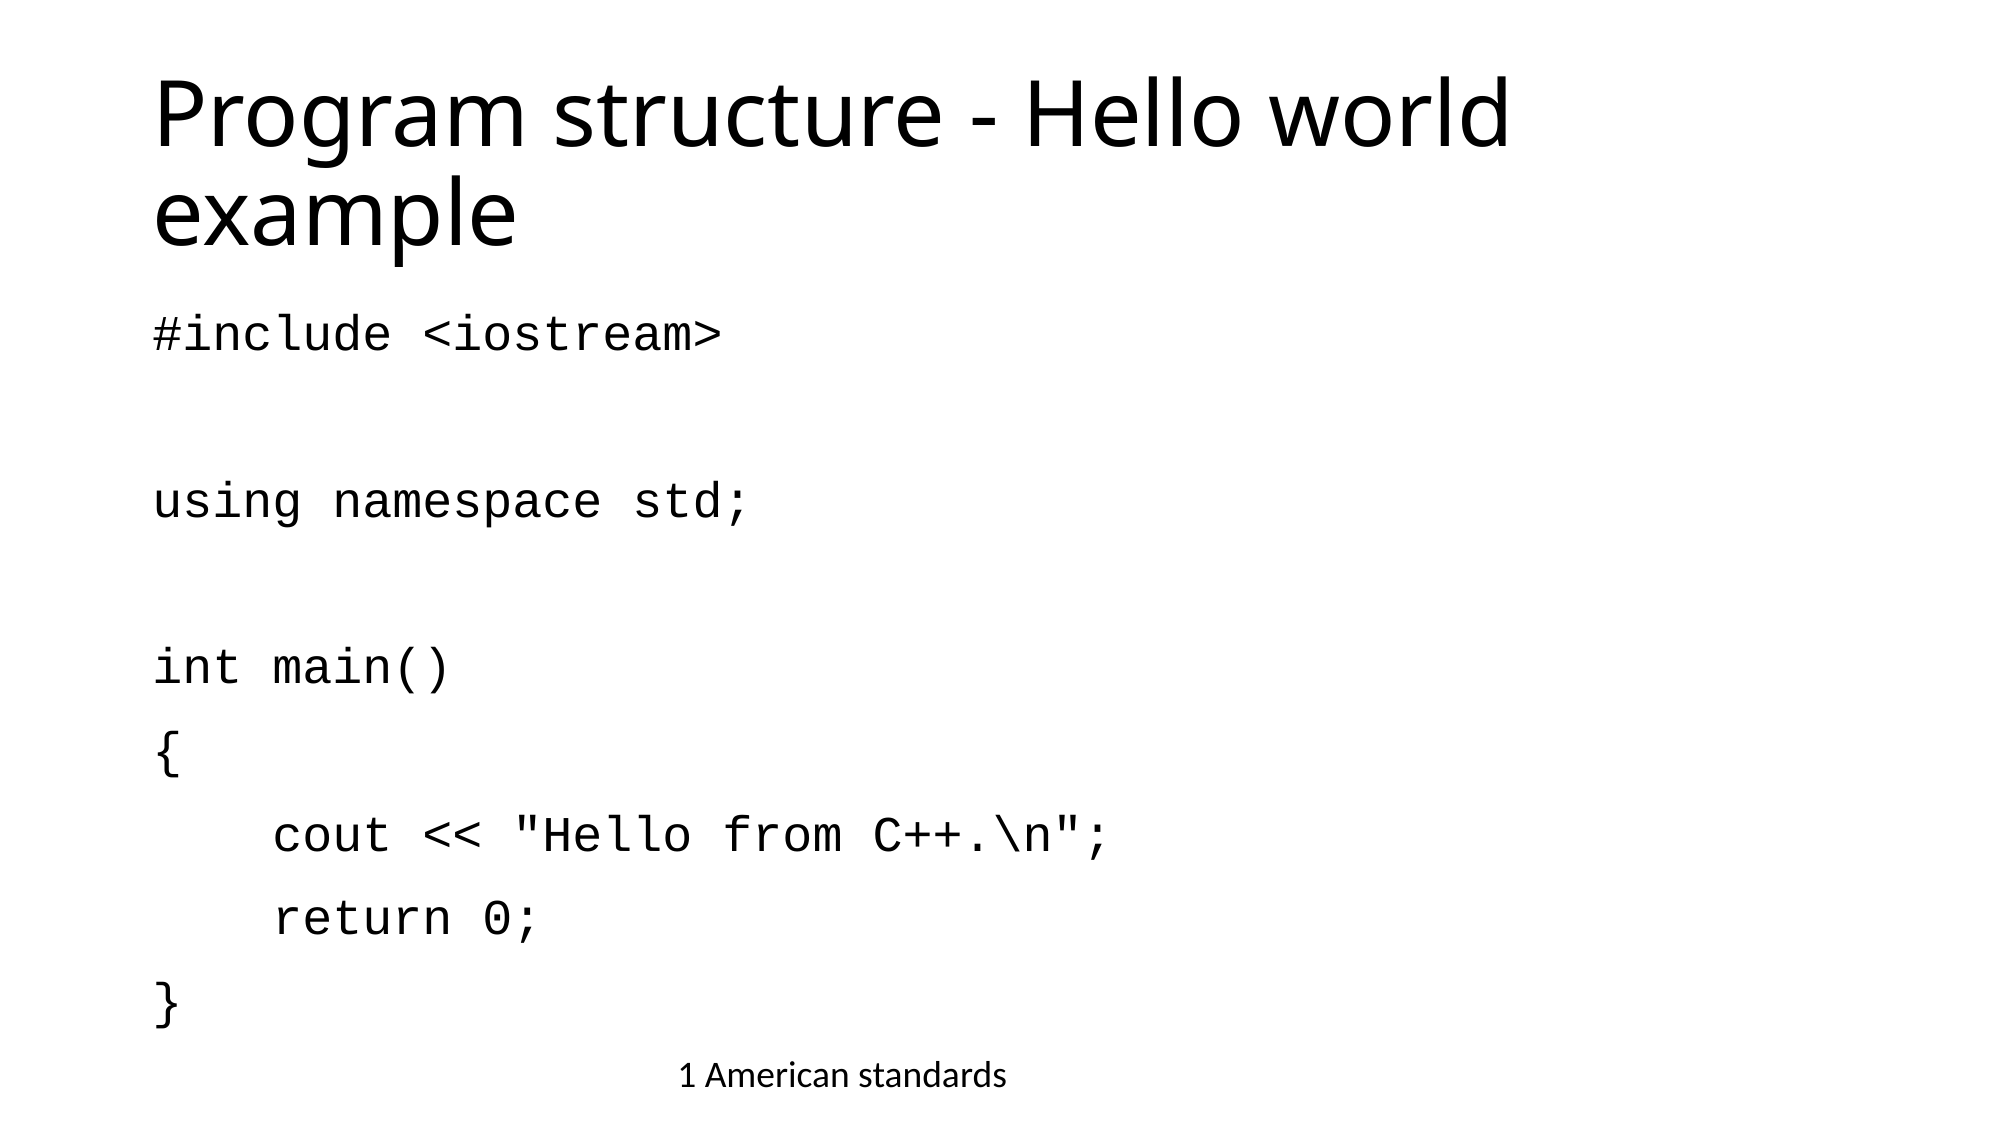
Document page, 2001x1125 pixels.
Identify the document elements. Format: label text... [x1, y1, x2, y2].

title Program structure - Hello world example [137, 59, 1863, 278]
footer 1 American standards [662, 1042, 1338, 1103]
list #include <iostream> using namespace std; int main() { cout << "Hello from C++.\n"; return 0; } [137, 299, 1863, 1014]
